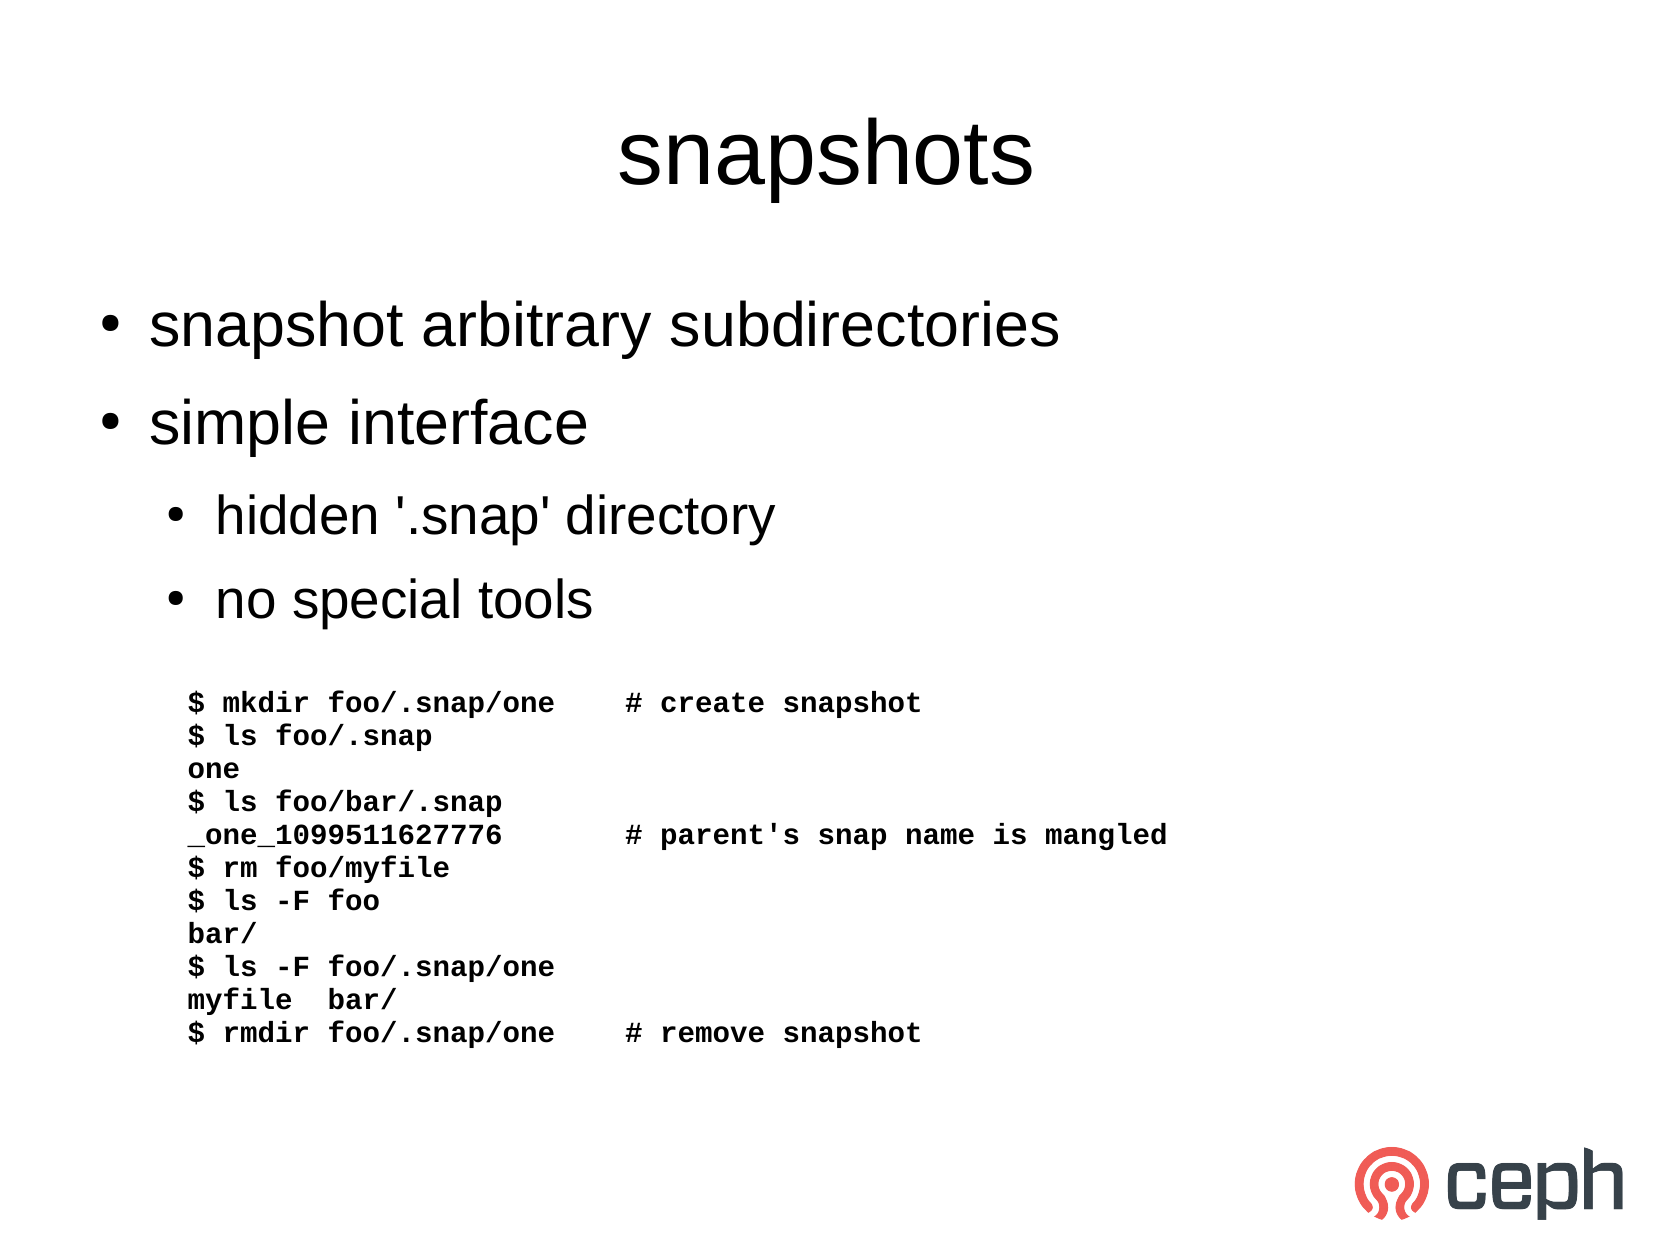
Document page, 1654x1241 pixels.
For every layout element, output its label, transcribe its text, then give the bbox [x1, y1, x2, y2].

title snapshots [82, 49, 1571, 257]
list snapshot arbitrary subdirectories simple interface hidden '.snap' directory no special tools [82, 290, 1571, 631]
picture [1308, 1100, 1654, 1241]
text_box $ mkdir foo/.snap/one # create snapshot $ ls foo/.snap one $ ls foo/bar/.snap _one_1099511627776 # parent's snap name is mangled $ rm foo/myfile $ ls -F foo bar/ $ ls -F foo/.snap/one myfile bar/ $ rmdir foo/.snap/one # remove snapshot [172, 680, 1654, 1088]
